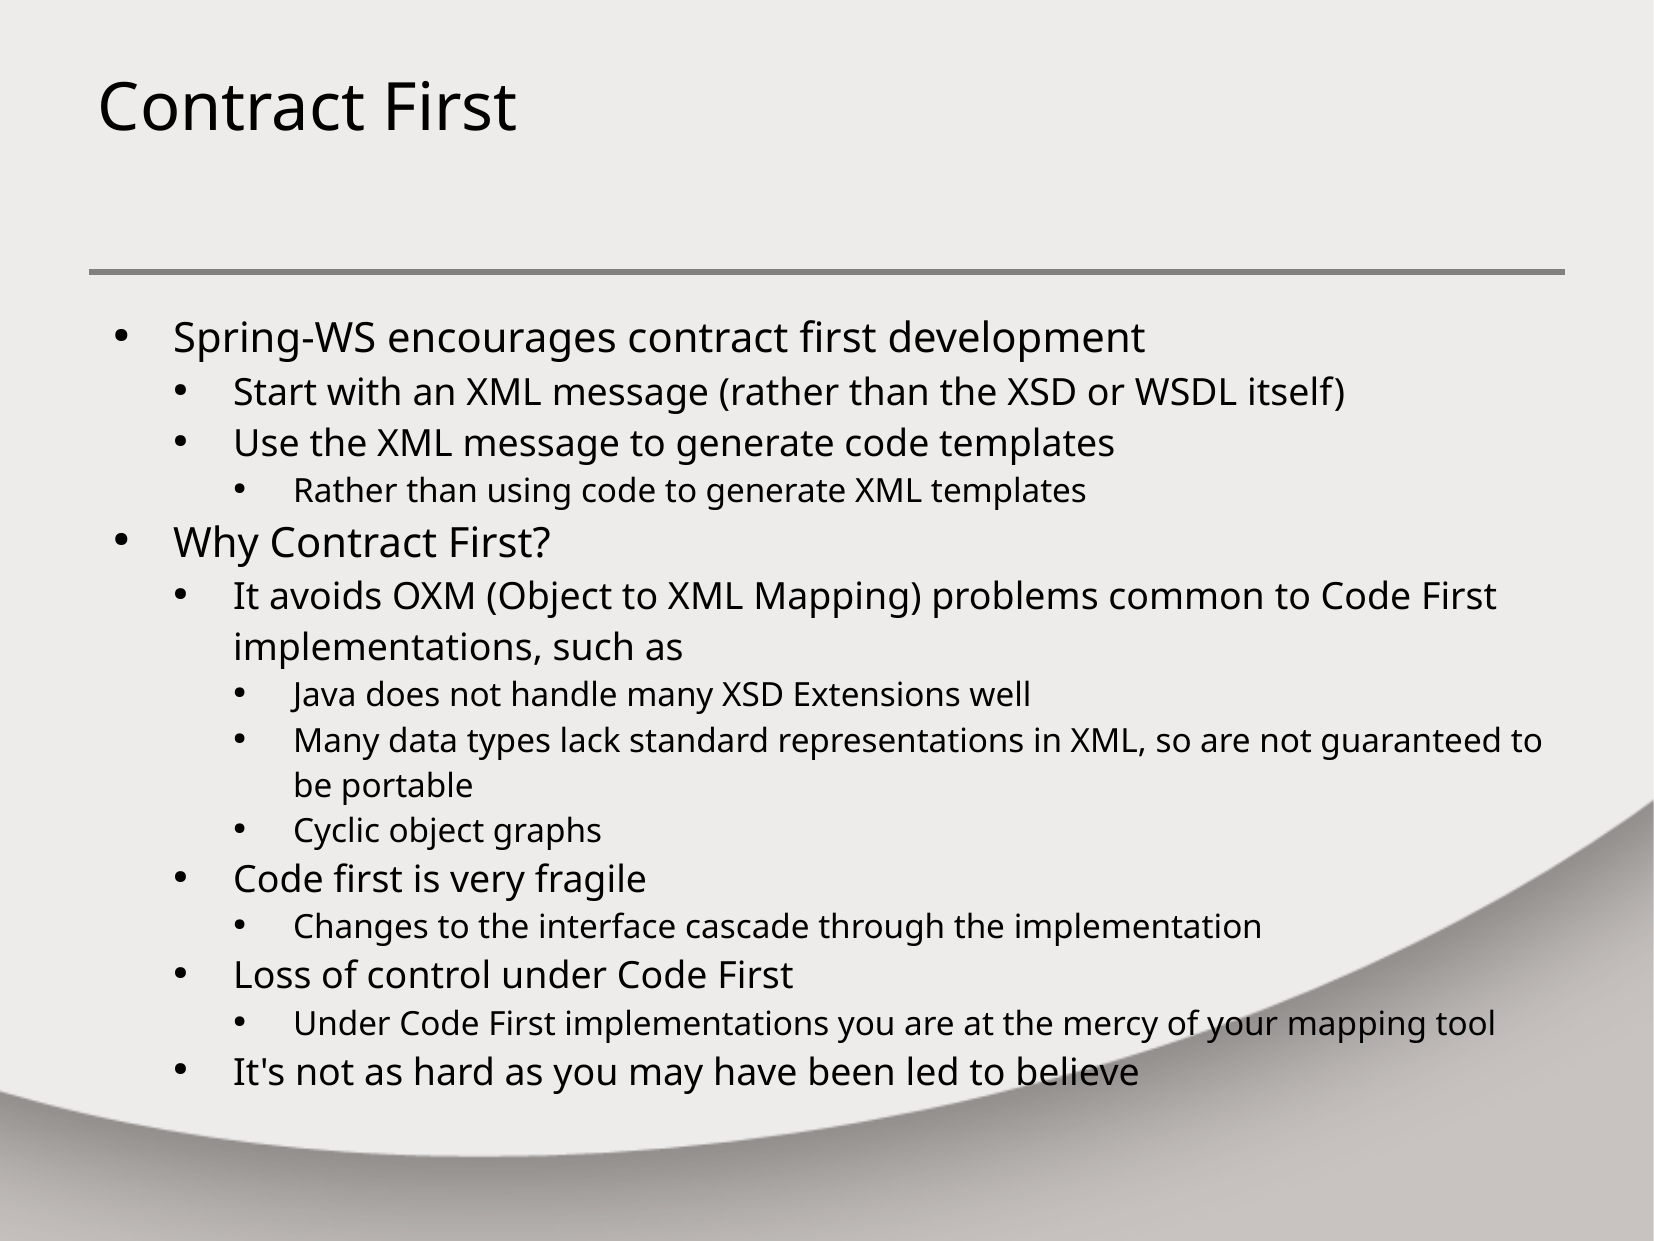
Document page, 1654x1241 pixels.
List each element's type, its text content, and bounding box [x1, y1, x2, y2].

text_box Spring-WS encourages contract first development Start with an XML message (rather than the XSD or WSDL itself) Use the XML message to generate code templates Rather than using code to generate XML templates Why Contract First? It avoids OXM (Object to XML Mapping) problems common to Code First implementations, such as Java does not handle many XSD Extensions well Many data types lack standard representations in XML, so are not guaranteed to be portable Cyclic object graphs Code first is very fragile Changes to the interface cascade through the implementation Loss of control under Code First Under Code First implementations you are at the mercy of your mapping tool It's not as hard as you may have been led to believe [98, 300, 1561, 1163]
title Contract First [97, 75, 1561, 226]
picture [0, 0, 1654, 1241]
